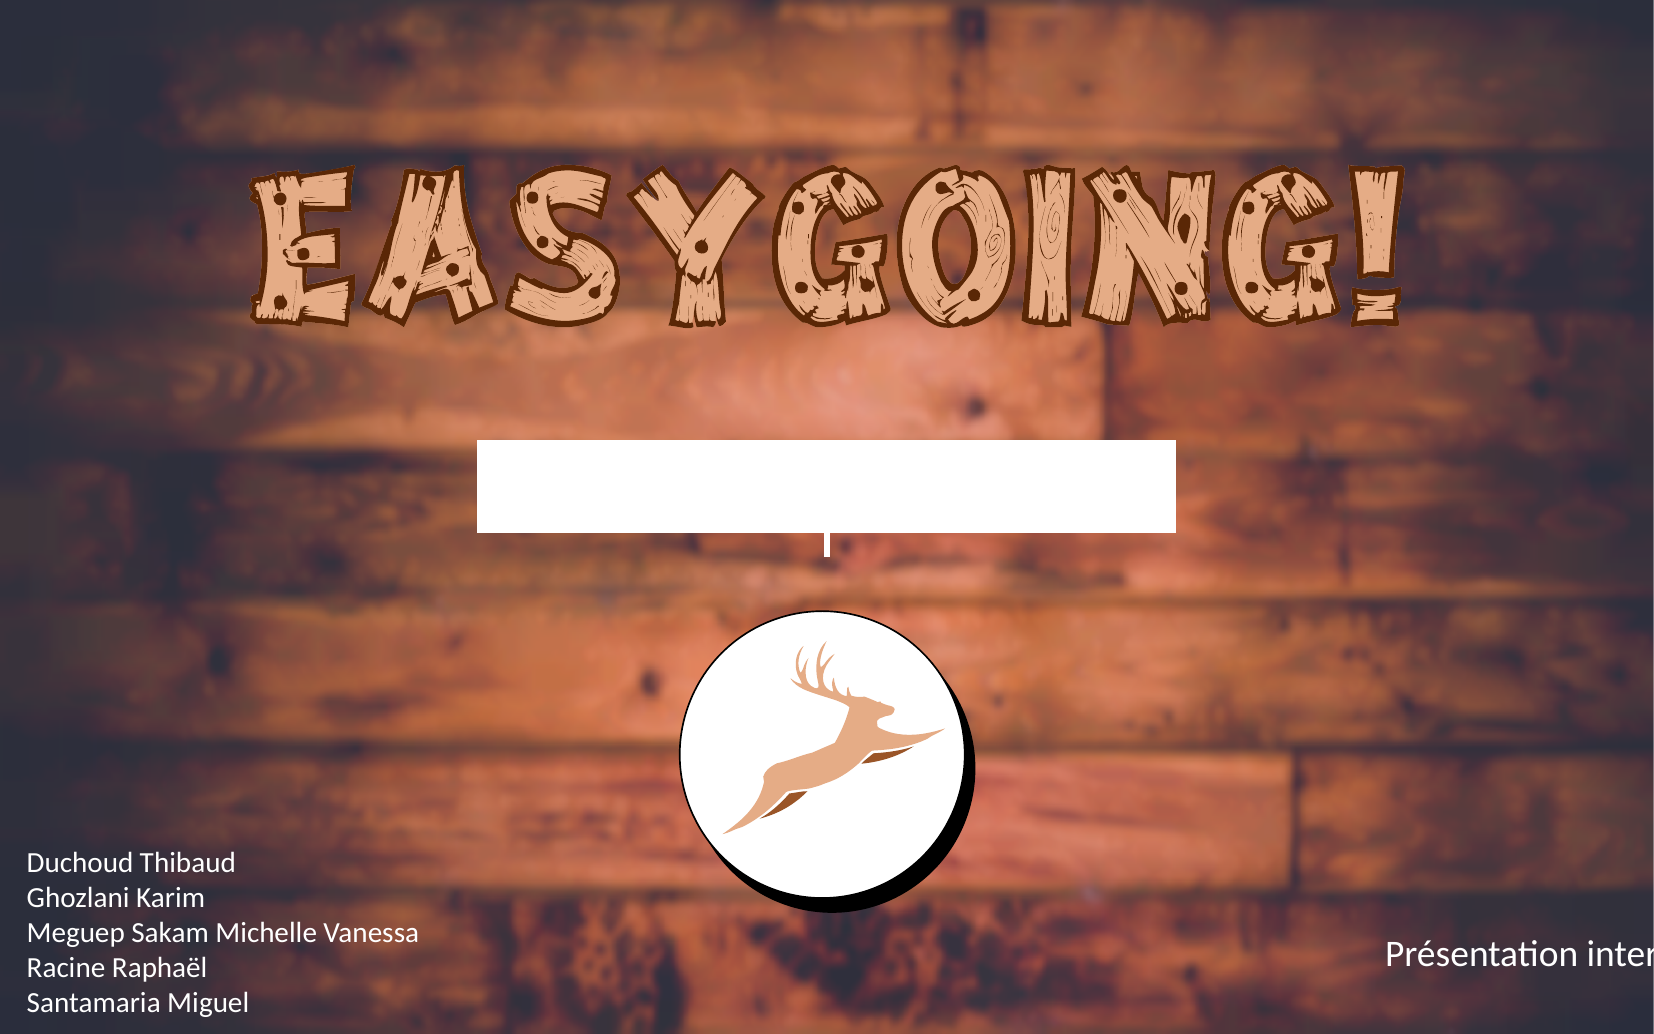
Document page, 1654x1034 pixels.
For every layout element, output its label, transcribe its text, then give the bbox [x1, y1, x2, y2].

picture [0, 0, 1654, 1034]
text_box Présentation intermédiaire [1370, 921, 1654, 1027]
title Projet de semestre [123, 437, 1530, 661]
text_box Duchoud Thibaud Ghozlani Karim Meguep Sakam Michelle Vanessa Racine Raphaël Santamaria Miguel [11, 835, 556, 1028]
